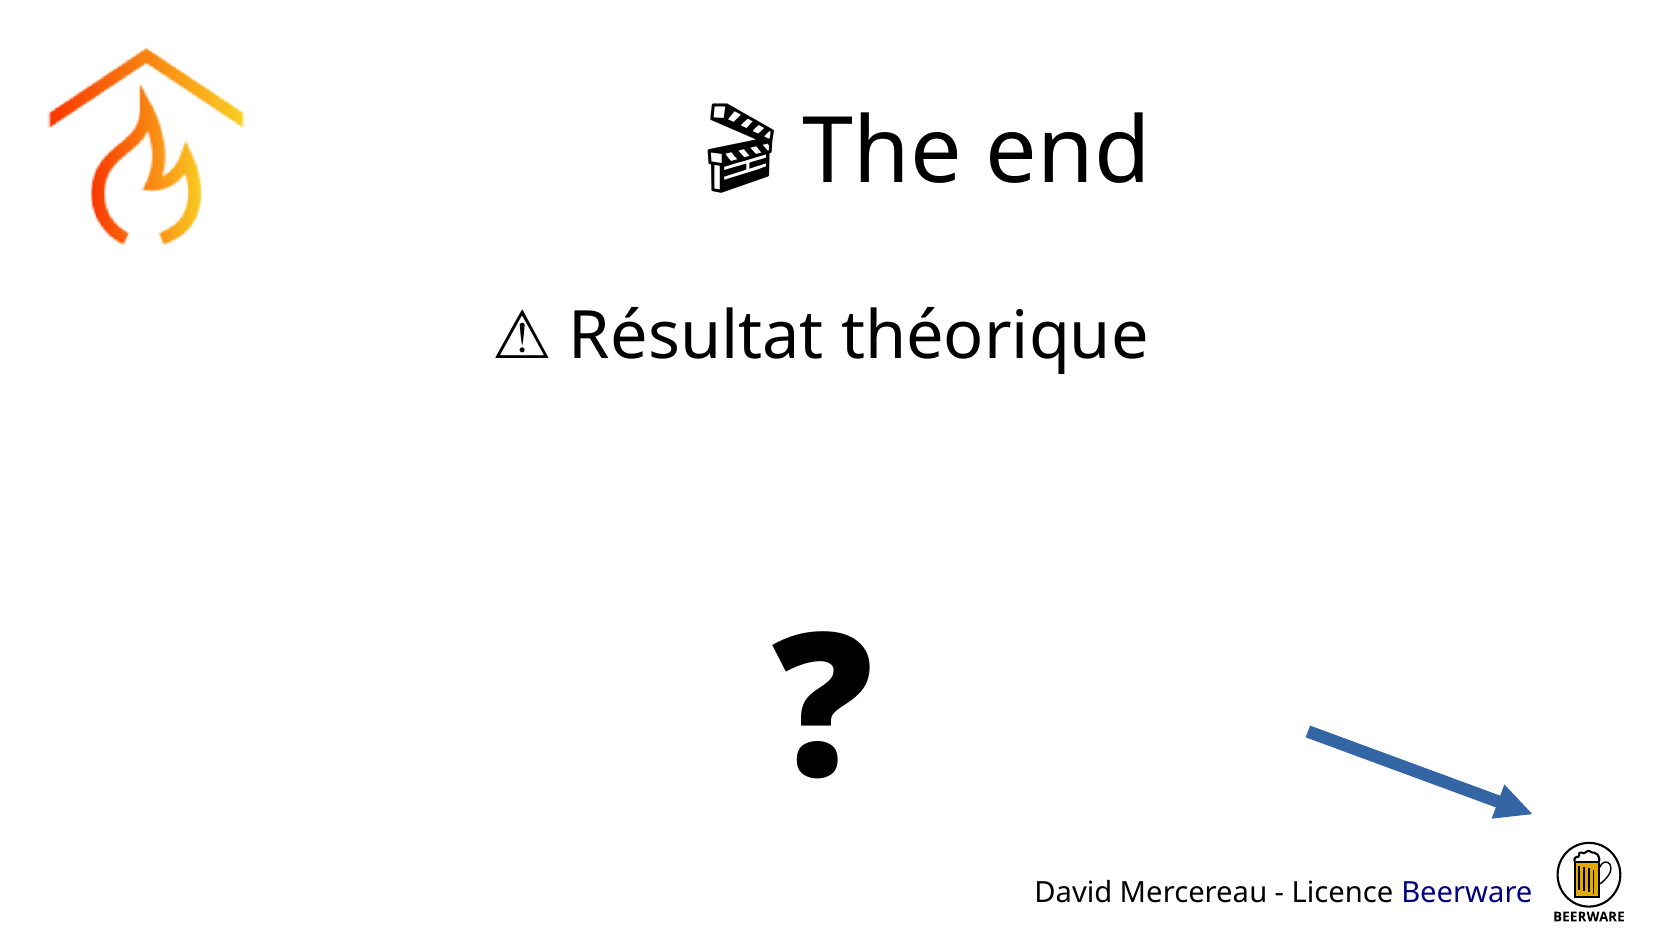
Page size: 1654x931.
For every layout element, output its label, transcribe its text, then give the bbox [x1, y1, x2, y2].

title 🎬 The end [271, 69, 1583, 225]
list ⚠️ Résultat théorique 🤔❓ [59, 283, 1583, 839]
picture [47, 47, 246, 246]
